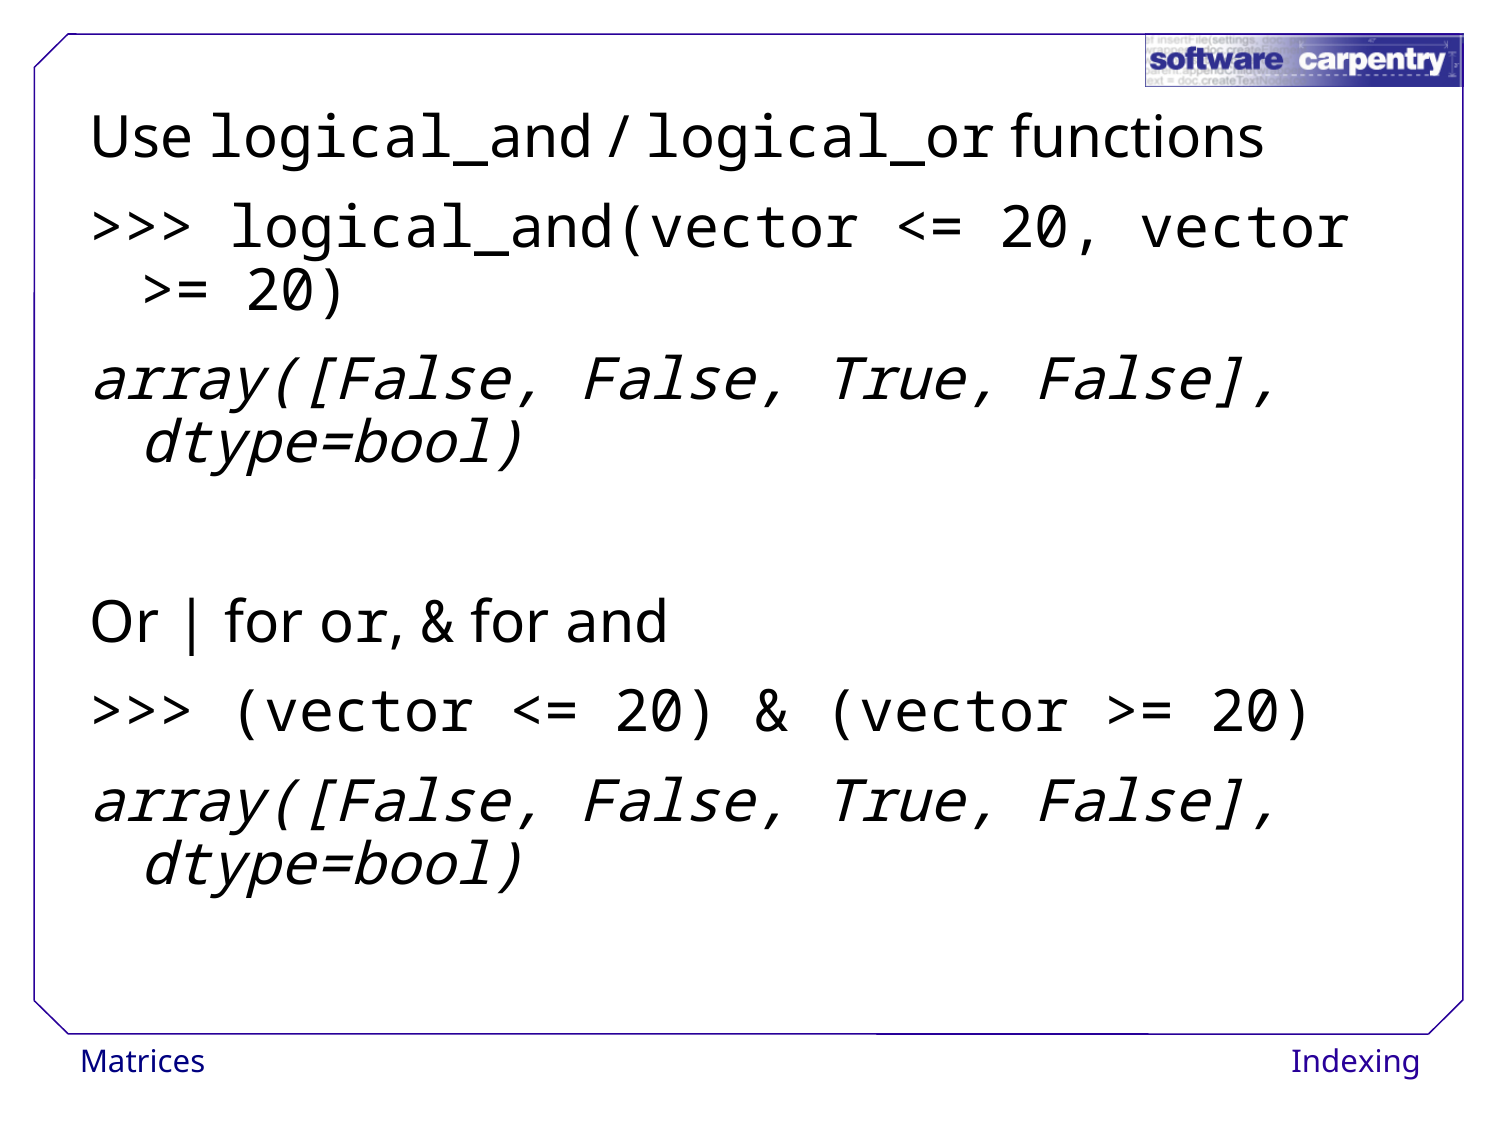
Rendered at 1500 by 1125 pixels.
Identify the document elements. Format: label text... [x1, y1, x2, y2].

picture [1145, 33, 1464, 87]
list Use logical_and / logical_or functions >>> logical_and(vector <= 20, vector >= 20) array([False, False, True, False], dtype=bool) Or | for or, & for and >>> (vector <= 20) & (vector >= 20) array([False, False, True, False], dtype=bool) [74, 99, 1463, 1013]
